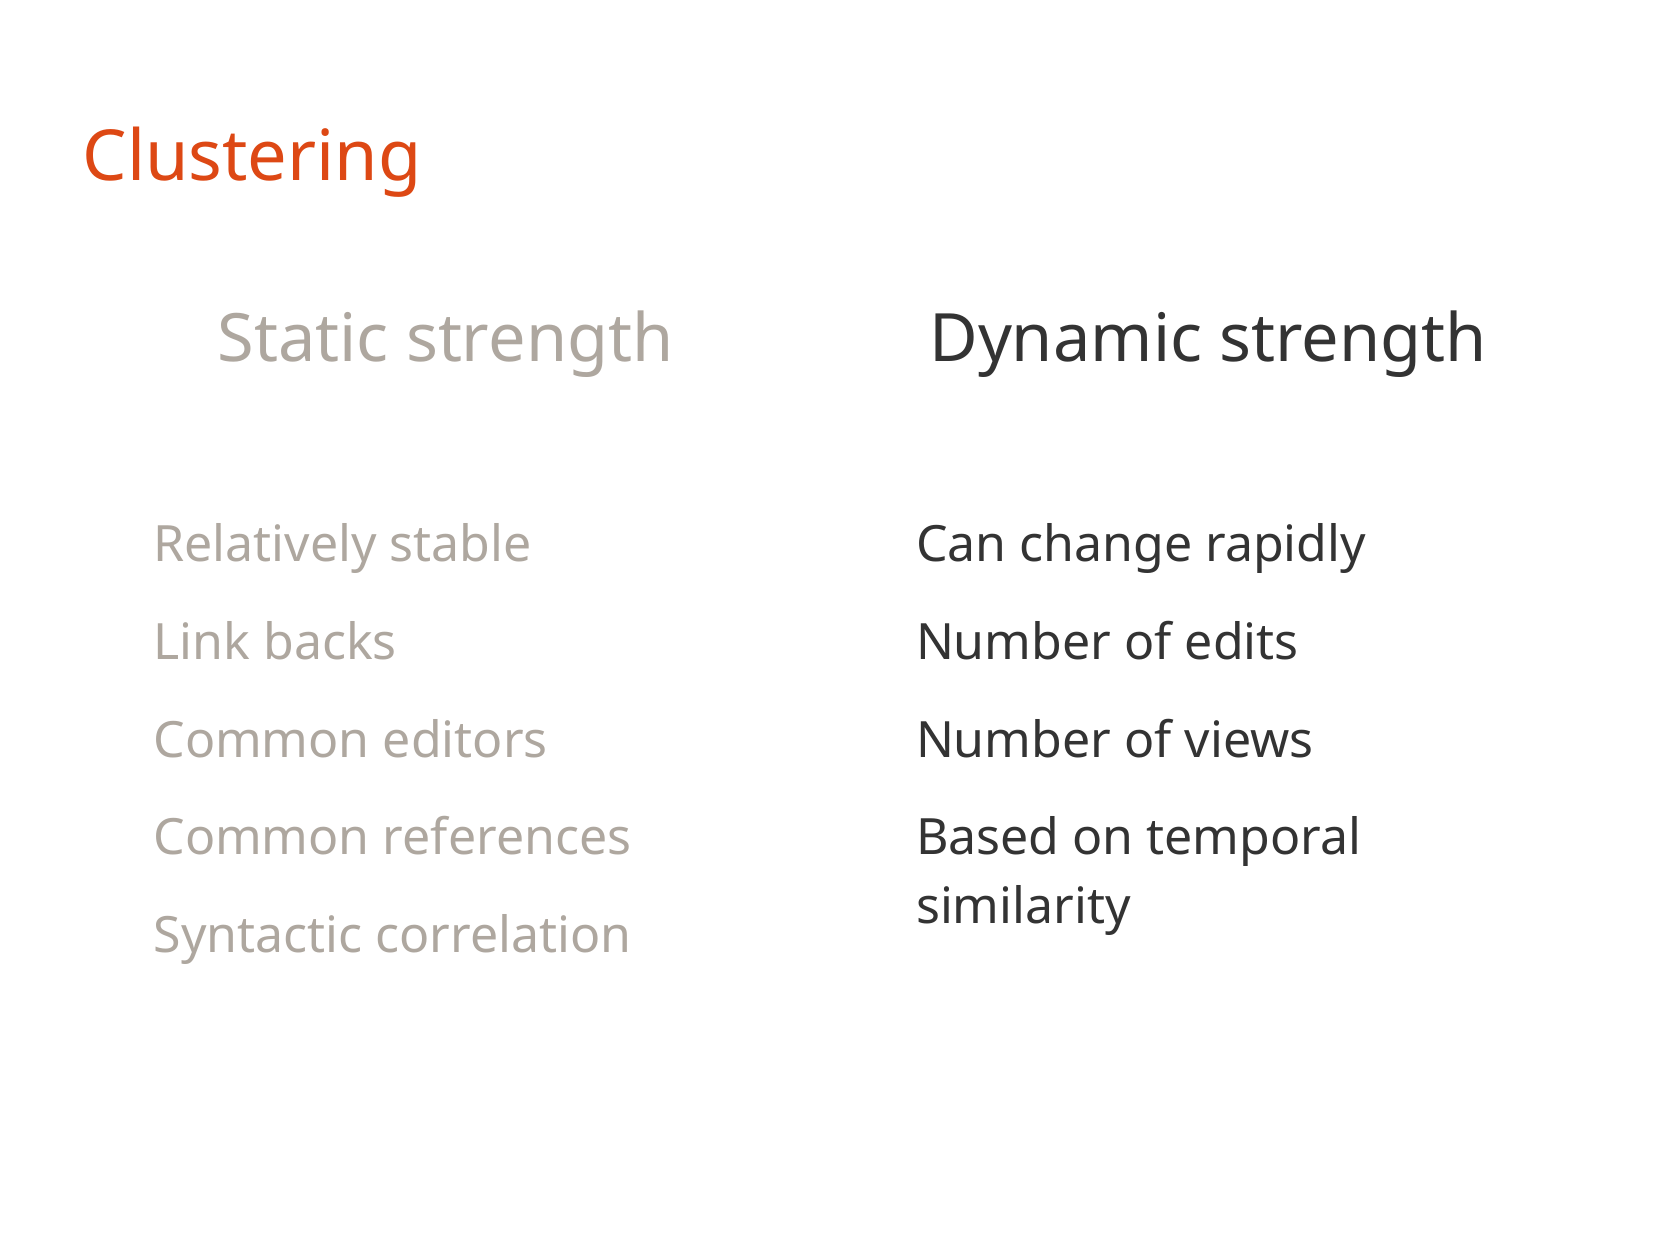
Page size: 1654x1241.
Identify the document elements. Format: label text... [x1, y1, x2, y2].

list Dynamic strength Can change rapidly Number of edits Number of views Based on temporal similarity [845, 290, 1572, 1010]
list Static strength Relatively stable Link backs Common editors Common references Syntactic correlation [82, 290, 809, 1010]
title Clustering [82, 49, 1571, 257]
